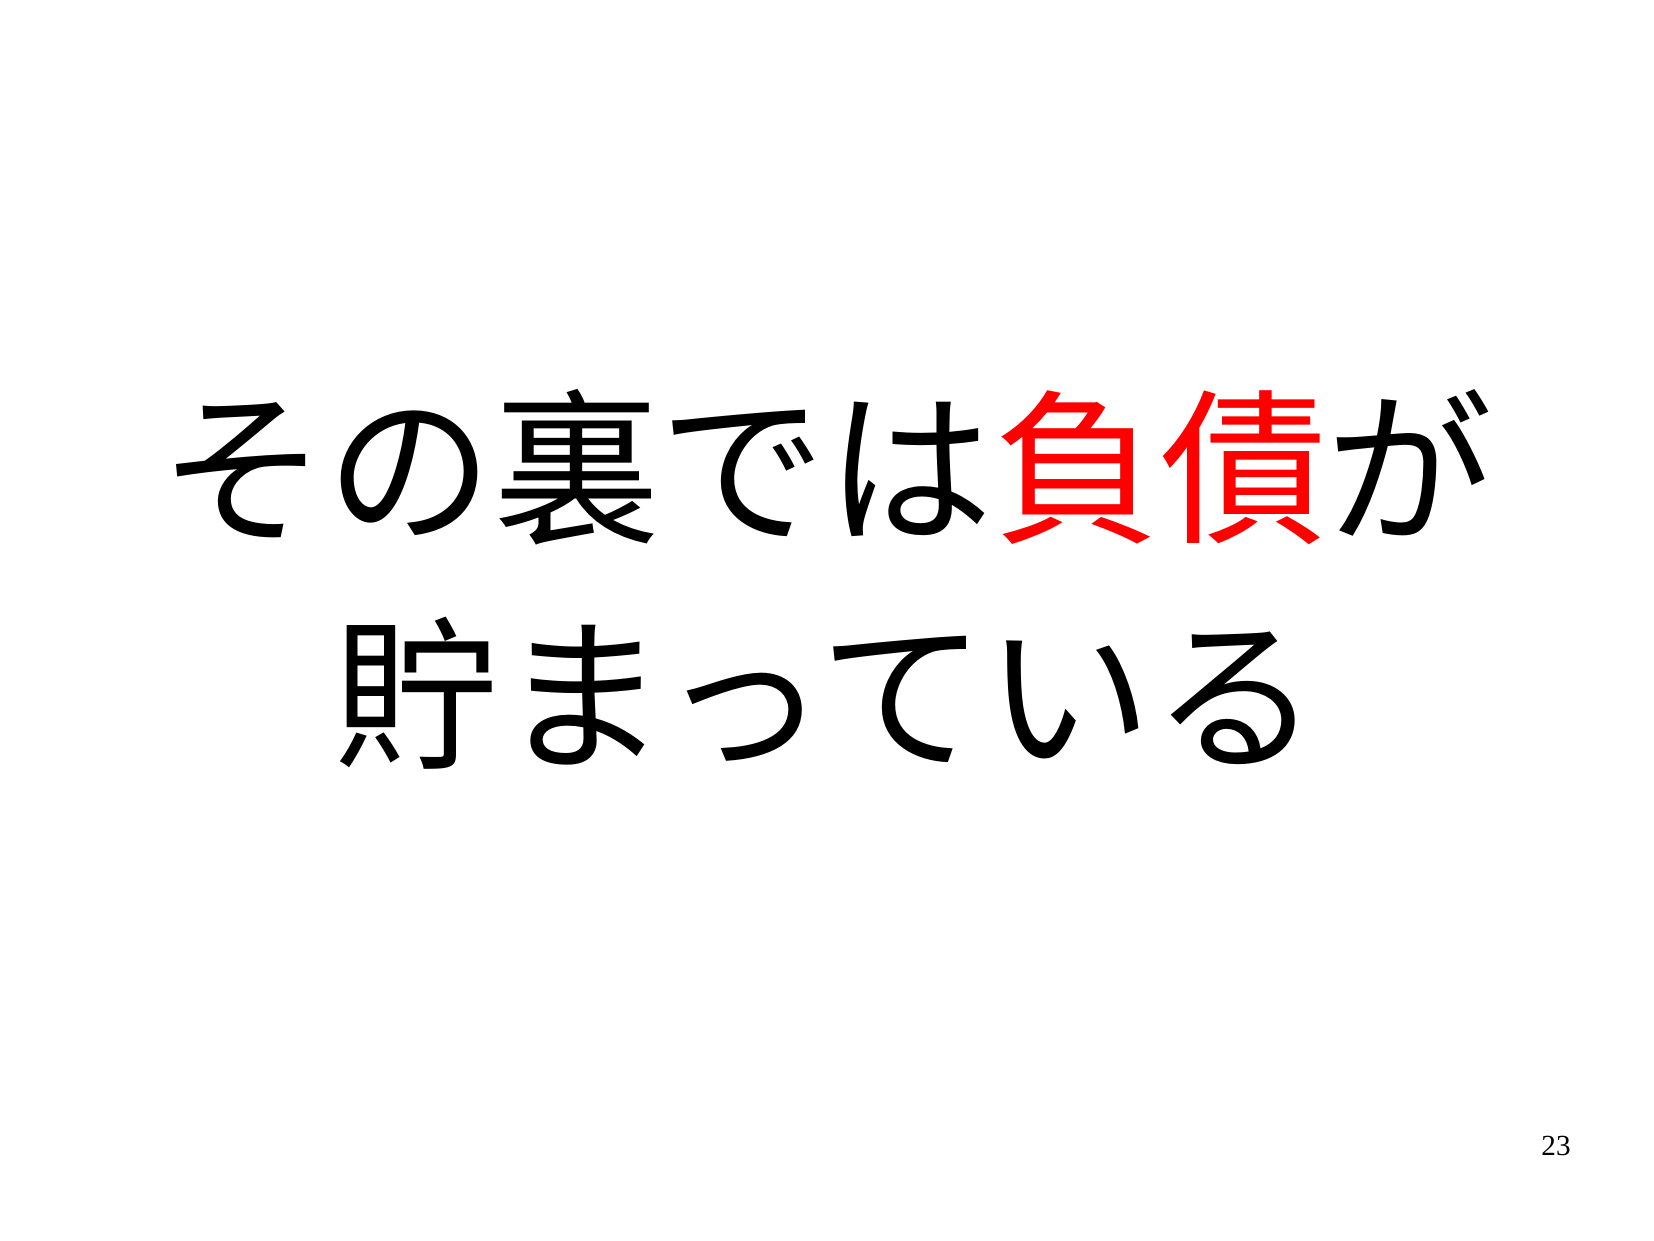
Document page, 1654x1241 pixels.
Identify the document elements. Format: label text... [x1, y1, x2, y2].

subtitle その裏では負債が 貯まっている [82, 56, 1571, 1102]
